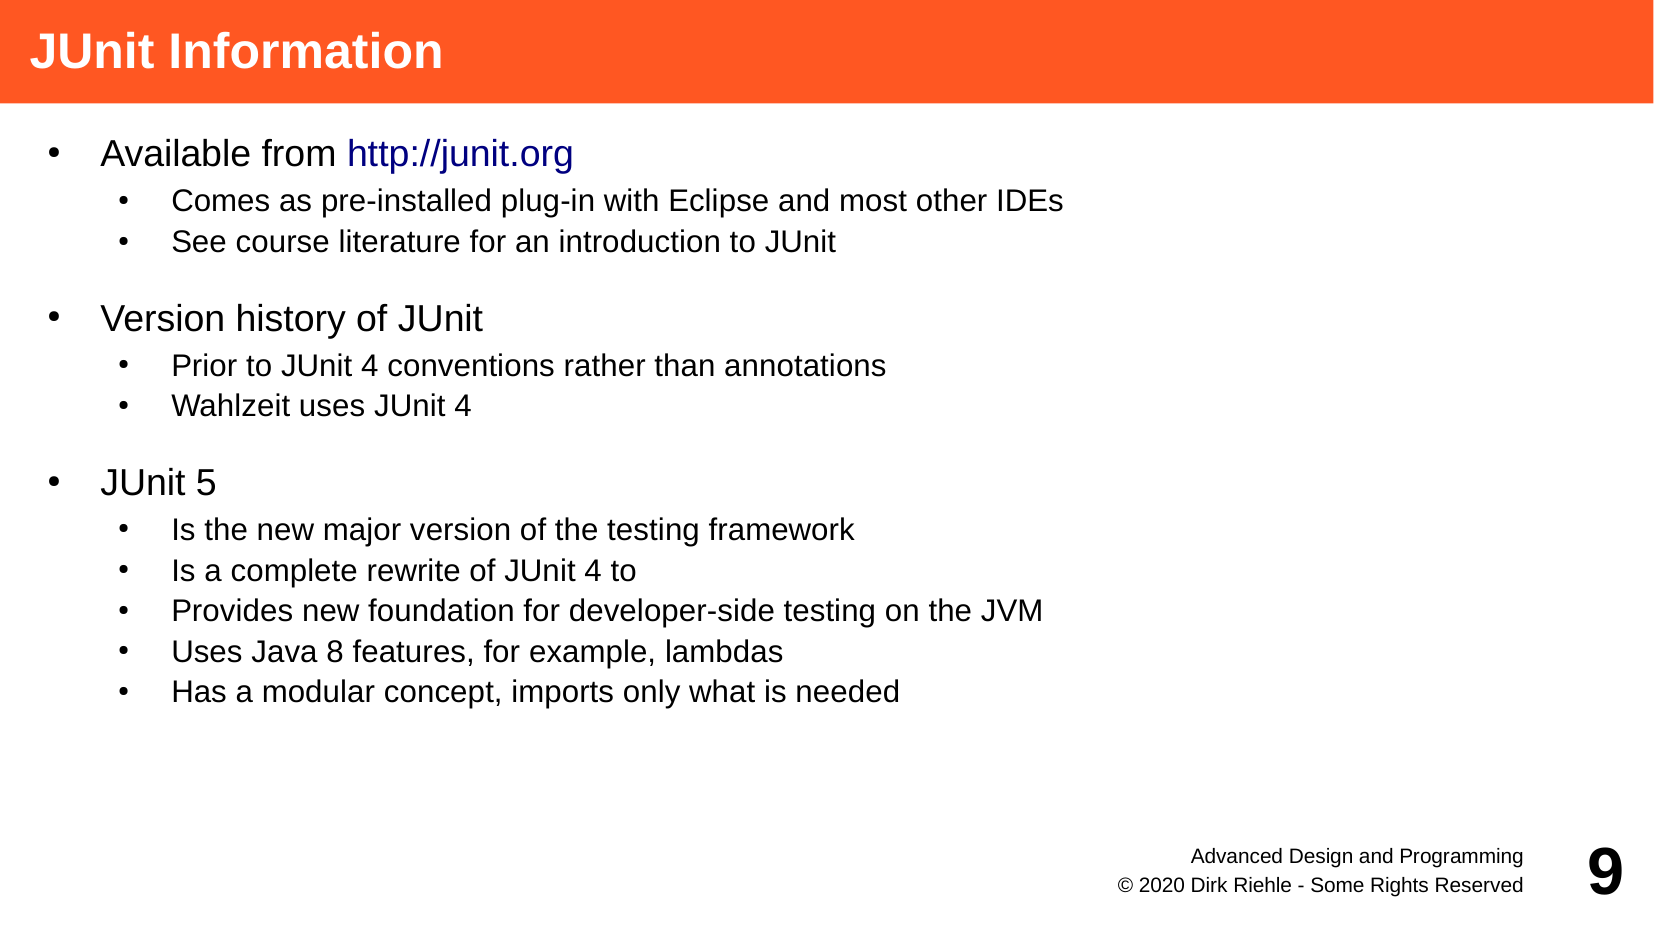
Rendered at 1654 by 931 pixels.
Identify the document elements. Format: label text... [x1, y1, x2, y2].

list Available from http://junit.org Comes as pre-installed plug-in with Eclipse and most other IDEs See course literature for an introduction to JUnit Version history of JUnit Prior to JUnit 4 conventions rather than annotations Wahlzeit uses JUnit 4 JUnit 5 Is the new major version of the testing framework Is a complete rewrite of JUnit 4 to Provides new foundation for developer-side testing on the JVM Uses Java 8 features, for example, lambdas Has a modular concept, imports only what is needed [29, 132, 1625, 813]
title JUnit Information [0, 0, 1654, 104]
